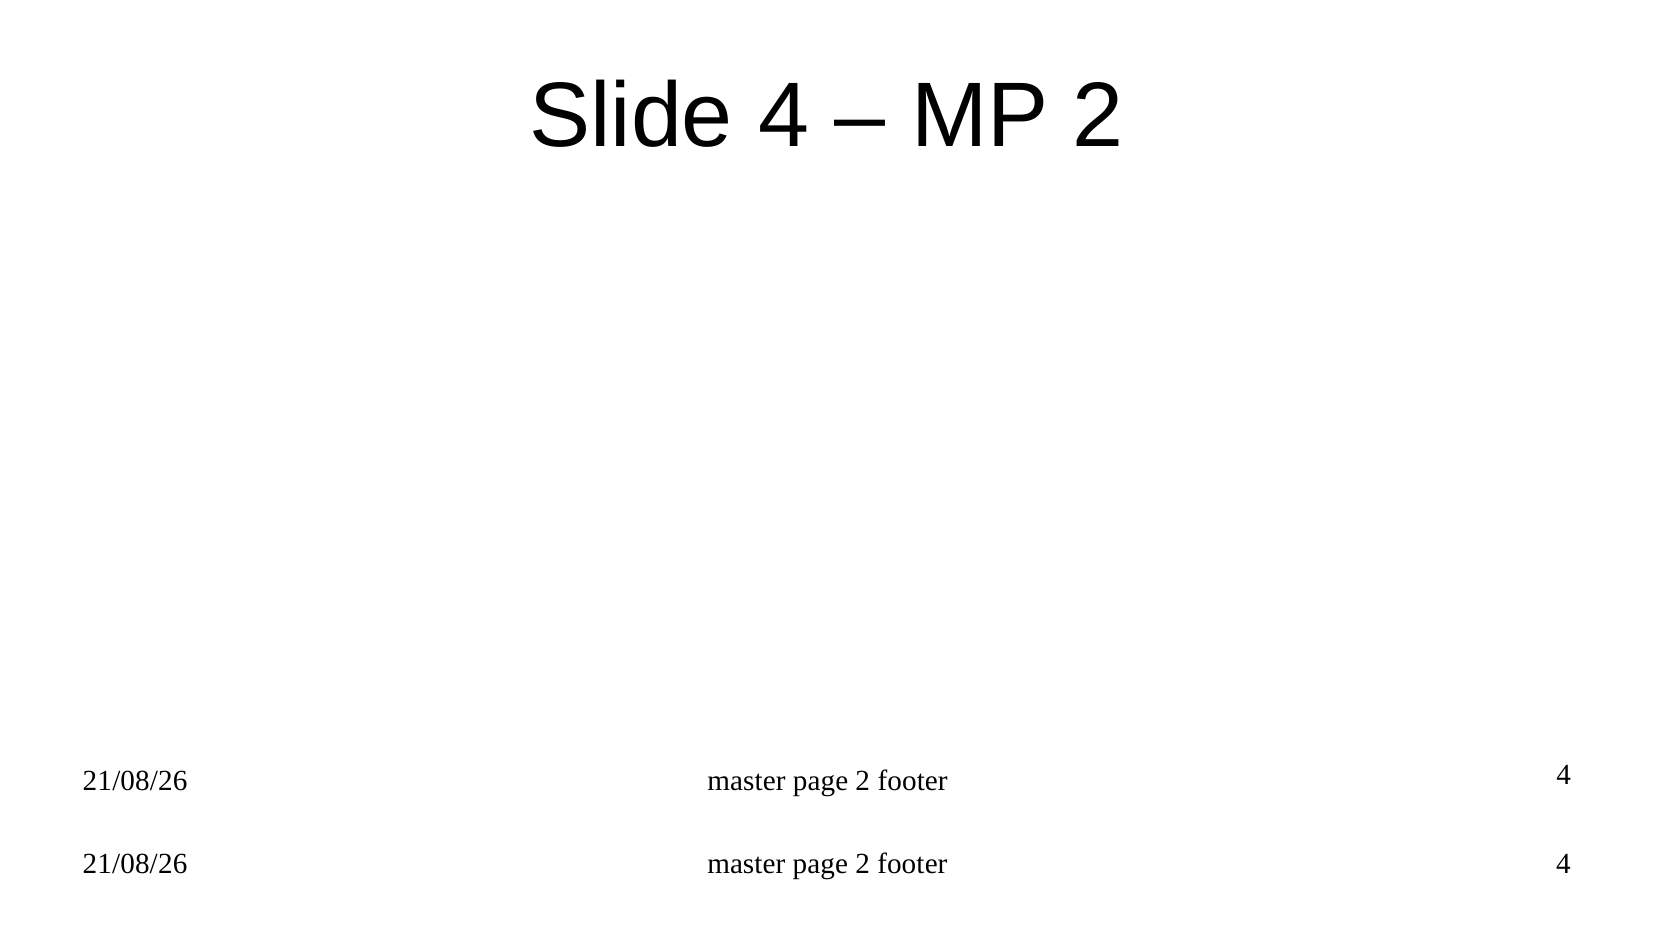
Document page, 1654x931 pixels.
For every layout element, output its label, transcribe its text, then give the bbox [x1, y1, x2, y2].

title Slide 4 – MP 2 [82, 37, 1571, 193]
